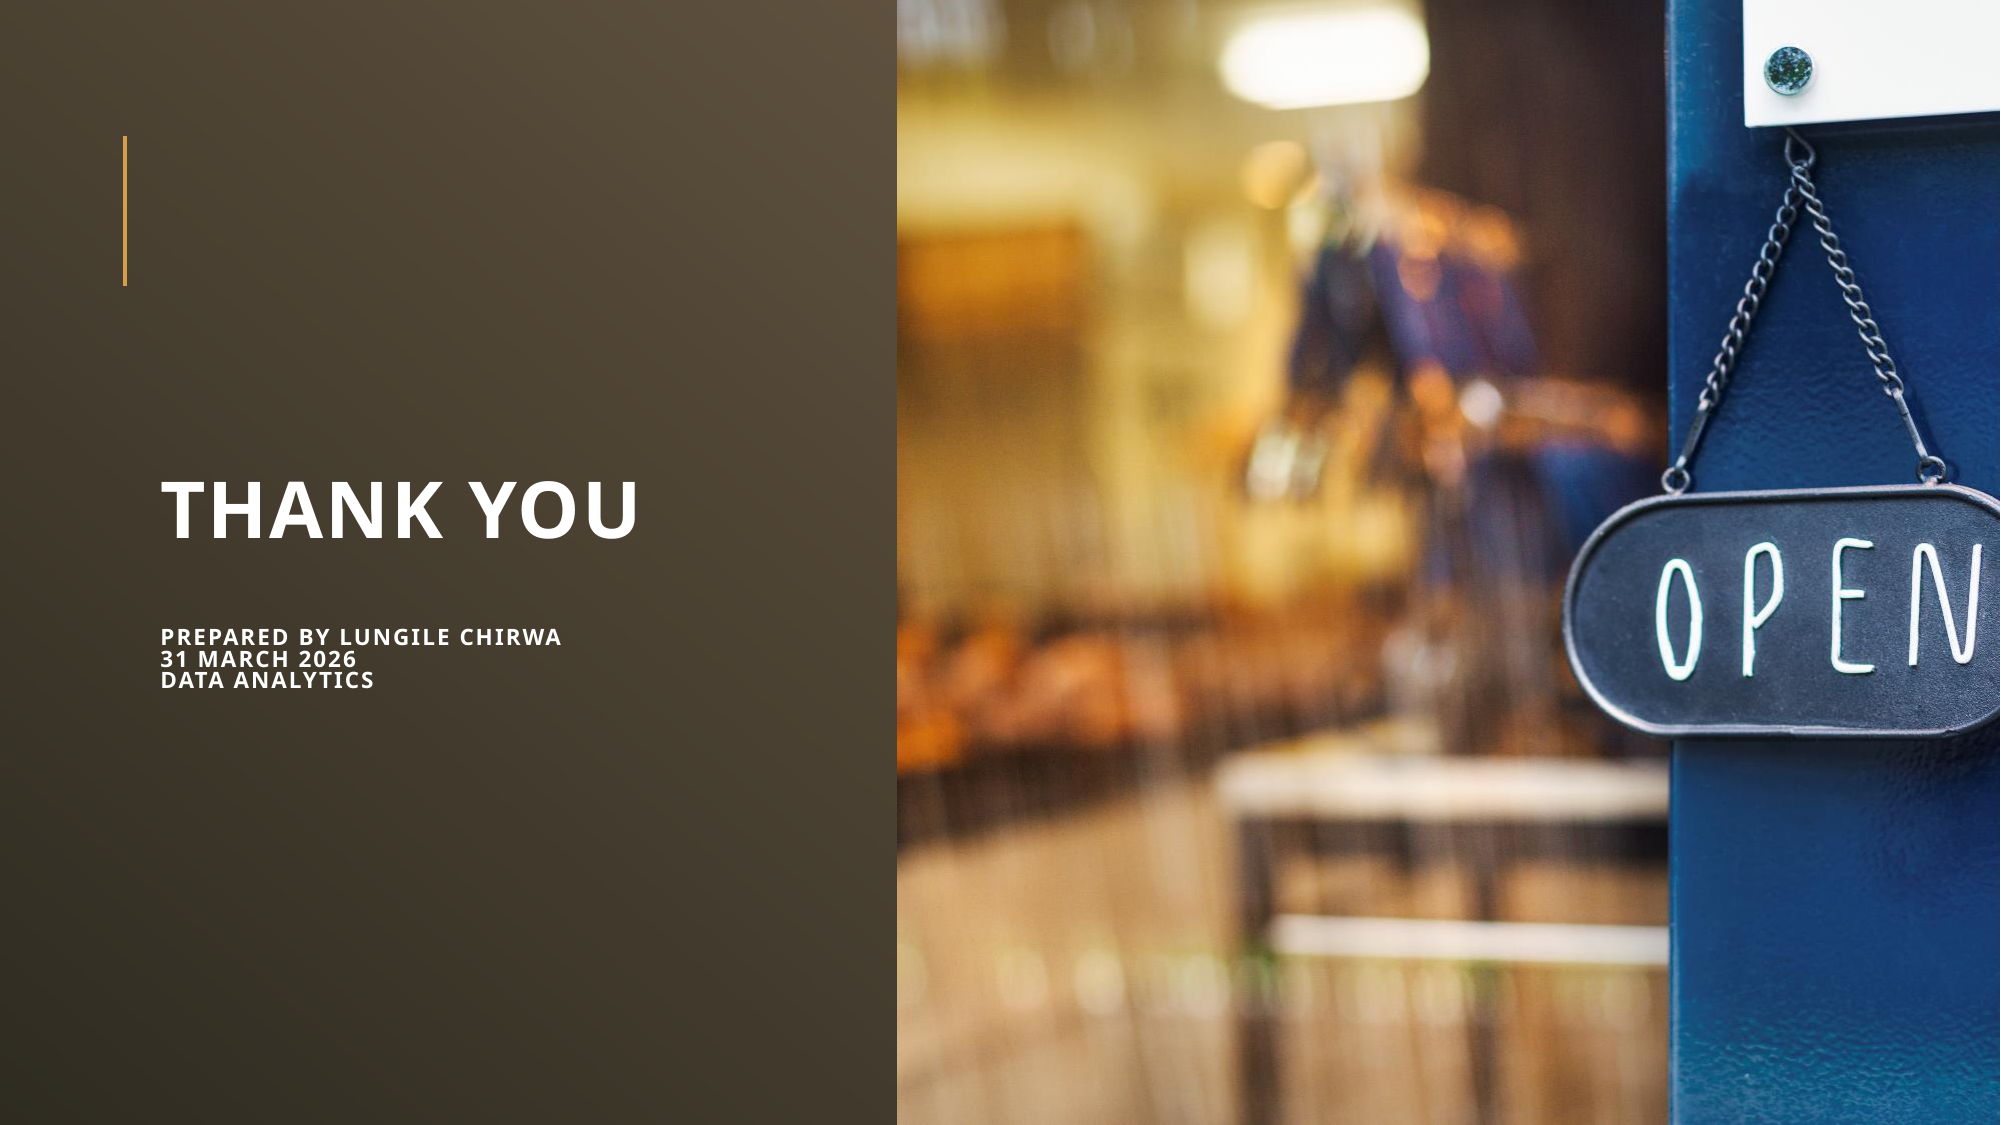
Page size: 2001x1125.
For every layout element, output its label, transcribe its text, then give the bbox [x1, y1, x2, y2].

text_box [0, 0, 897, 1125]
title Thank You Prepared by Lungile Chirwa 31 March 2026 Data Analytics [160, 457, 781, 704]
picture [897, 0, 2000, 1125]
